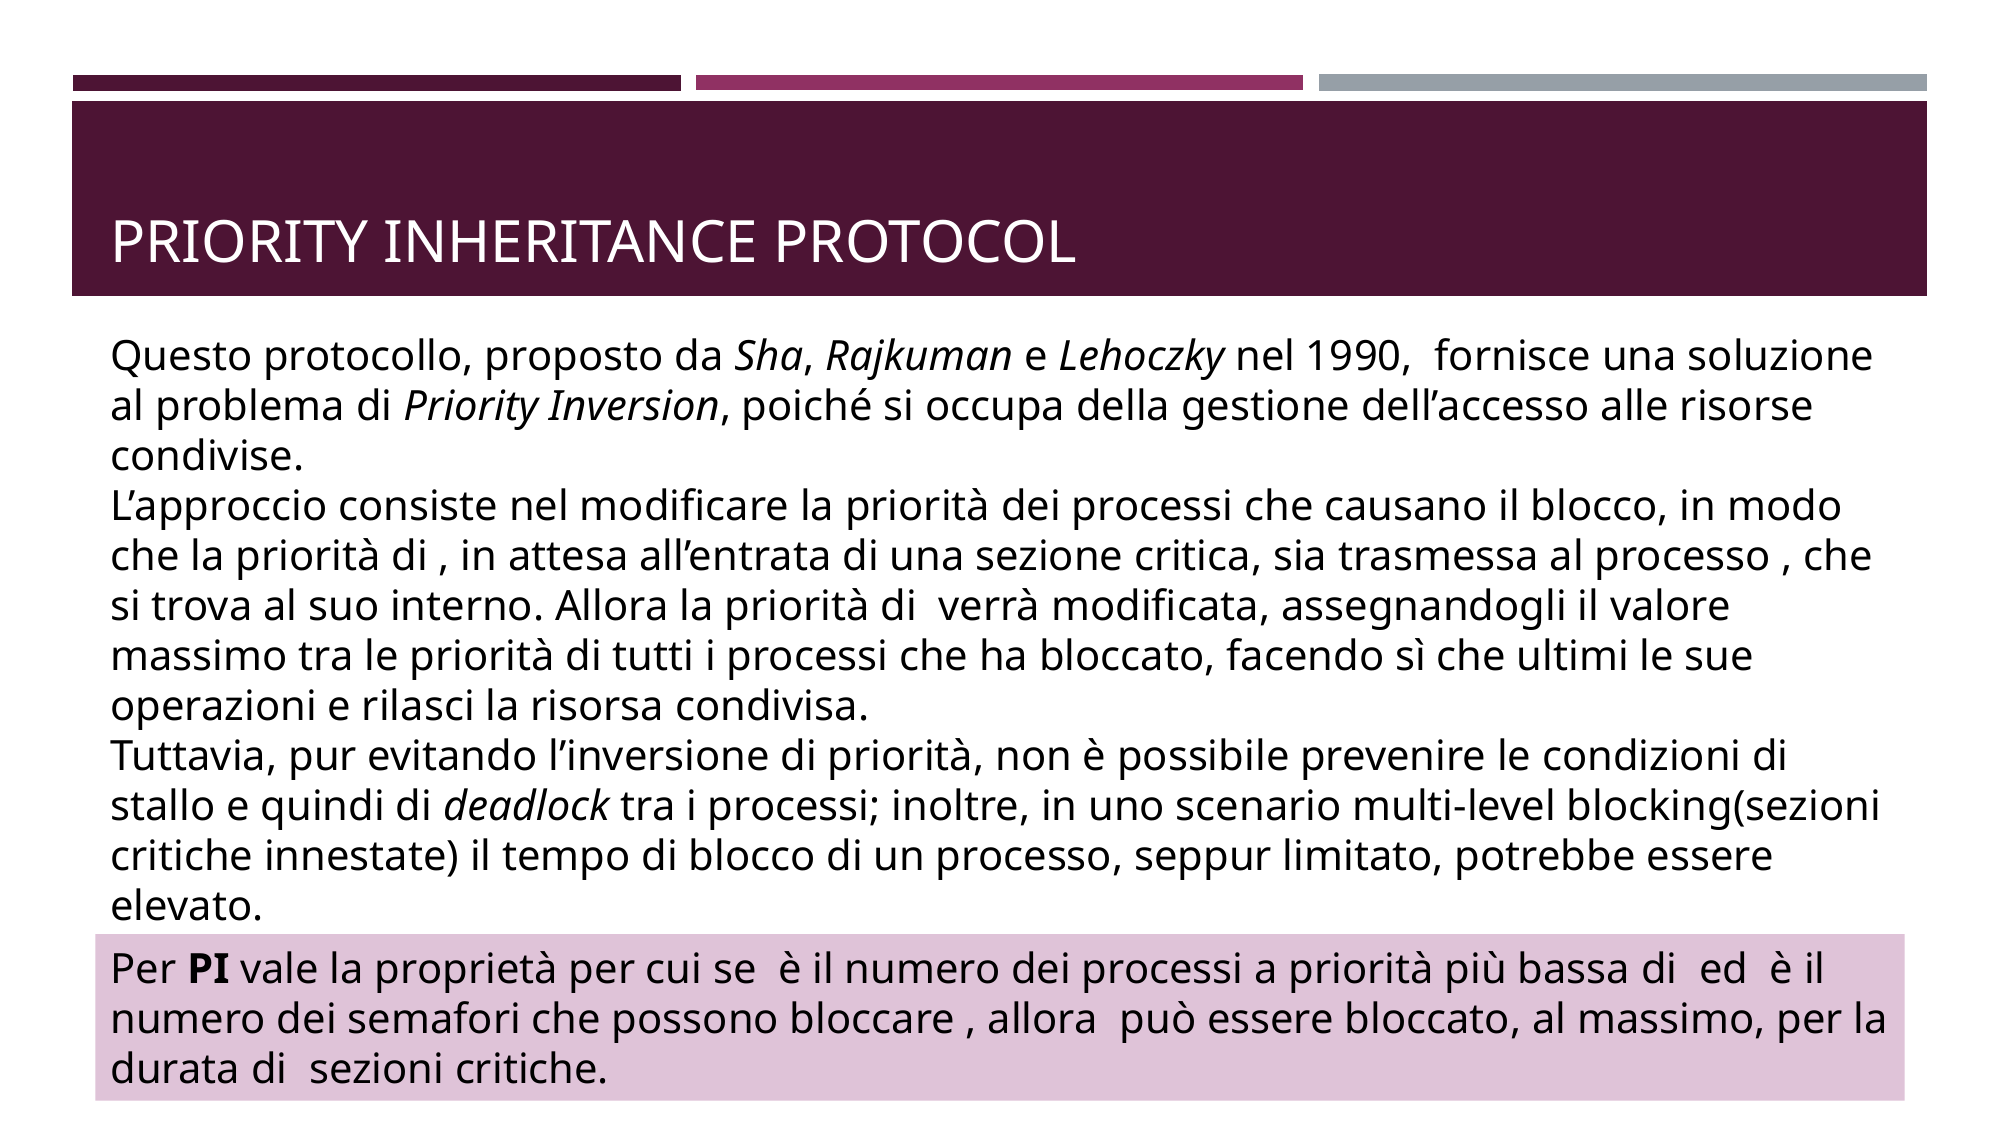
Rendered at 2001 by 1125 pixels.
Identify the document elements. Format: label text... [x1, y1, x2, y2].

title Priority inheritance protocol [95, 115, 1905, 282]
text_box Per PI vale la proprietà per cui se è il numero dei processi a priorità più bassa di ed è il numero dei semafori che possono bloccare , allora può essere bloccato, al massimo, per la durata di sezioni critiche. [95, 934, 1905, 1101]
text_box Questo protocollo, proposto da Sha, Rajkuman e Lehoczky nel 1990, fornisce una soluzione al problema di Priority Inversion, poiché si occupa della gestione dell’accesso alle risorse condivise. L’approccio consiste nel modificare la priorità dei processi che causano il blocco, in modo che la priorità di , in attesa all’entrata di una sezione critica, sia trasmessa al processo , che si trova al suo interno. Allora la priorità di verrà modificata, assegnandogli il valore massimo tra le priorità di tutti i processi che ha bloccato, facendo sì che ultimi le sue operazioni e rilasci la risorsa condivisa. Tuttavia, pur evitando l’inversione di priorità, non è possibile prevenire le condizioni di stallo e quindi di deadlock tra i processi; inoltre, in uno scenario multi-level blocking(sezioni critiche innestate) il tempo di blocco di un processo, seppur limitato, potrebbe essere elevato. [95, 320, 1905, 901]
